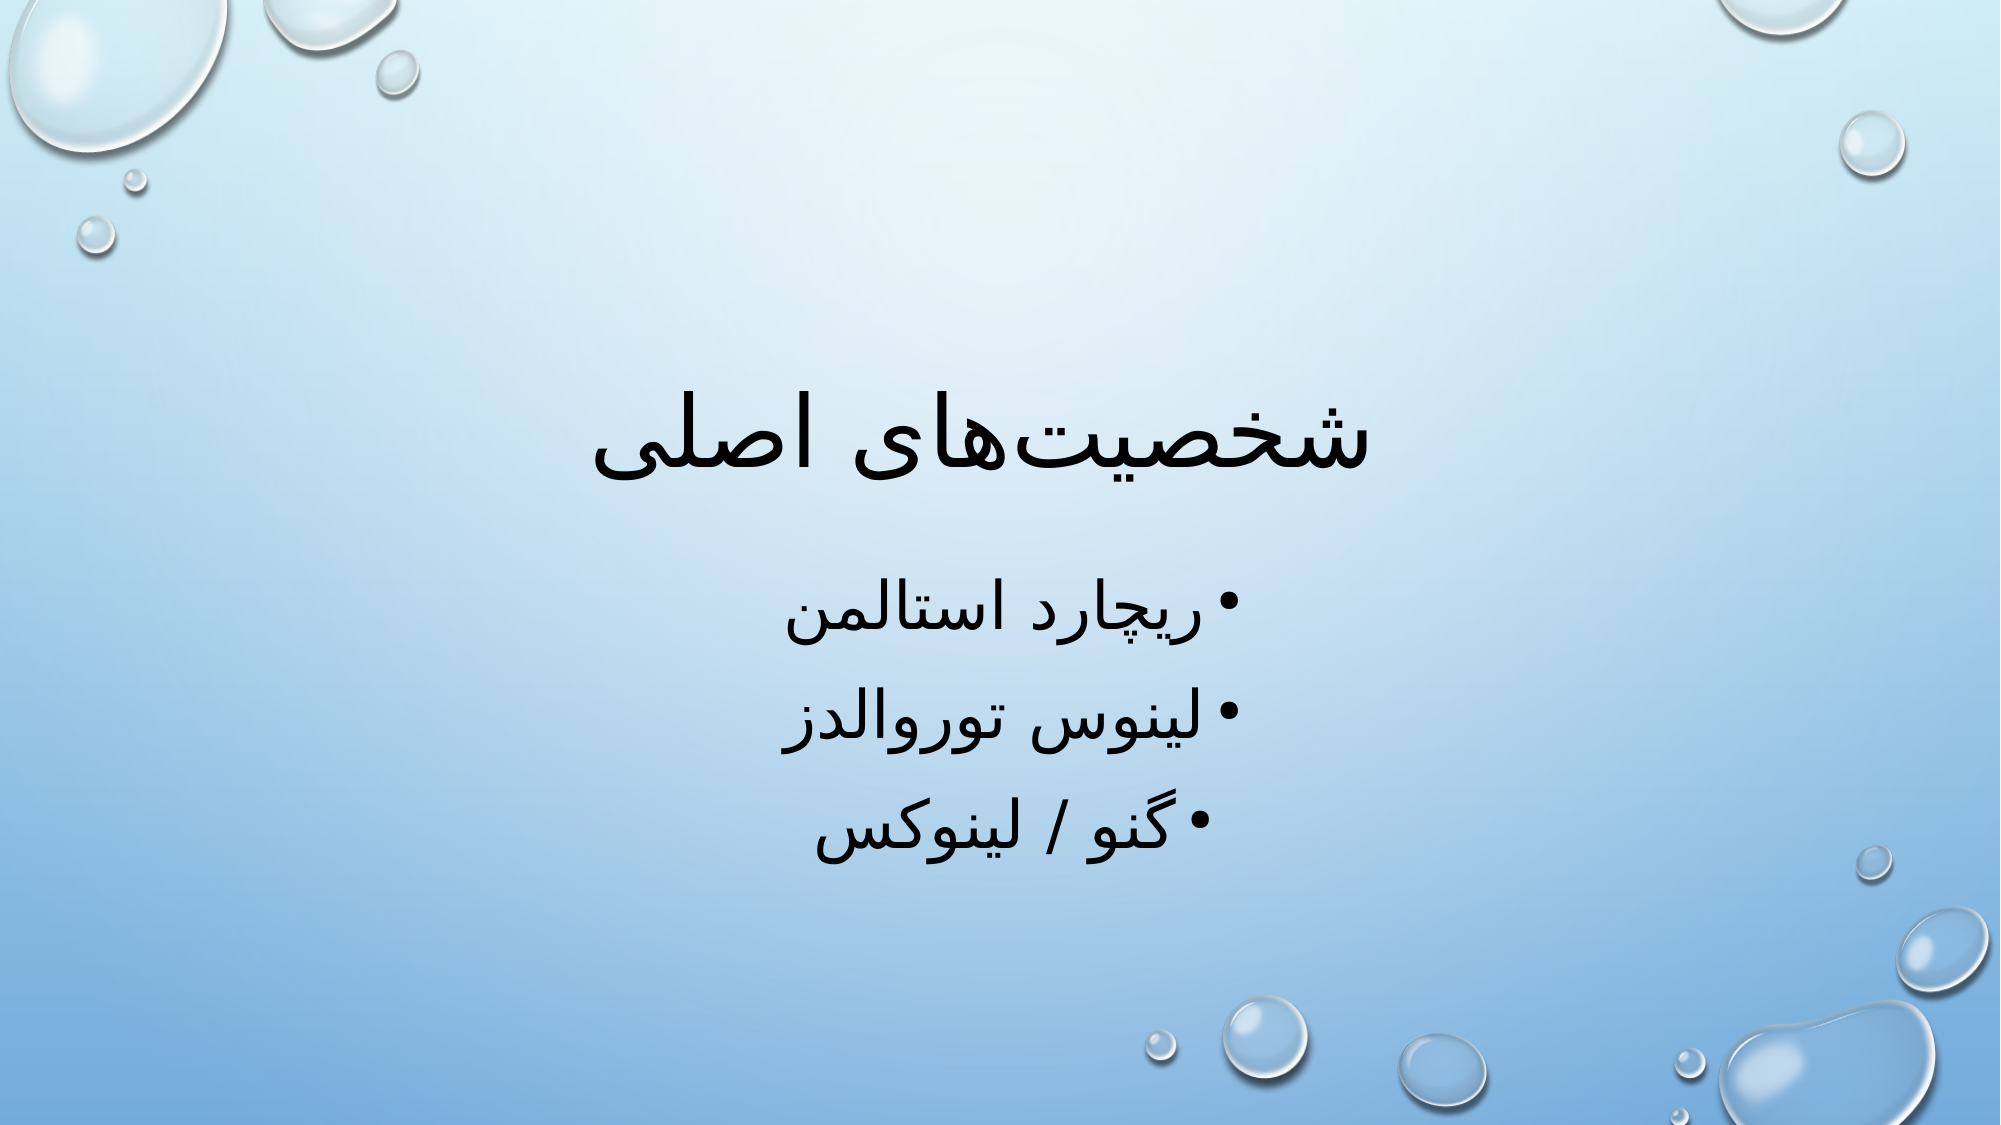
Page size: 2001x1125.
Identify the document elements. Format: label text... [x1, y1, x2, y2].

list ریچارد استالمن لینوس توروالدز گنو / لینوکس [165, 554, 1861, 938]
title شخصیت‌های اصلی [150, 275, 1816, 496]
picture [0, 0, 2000, 1125]
